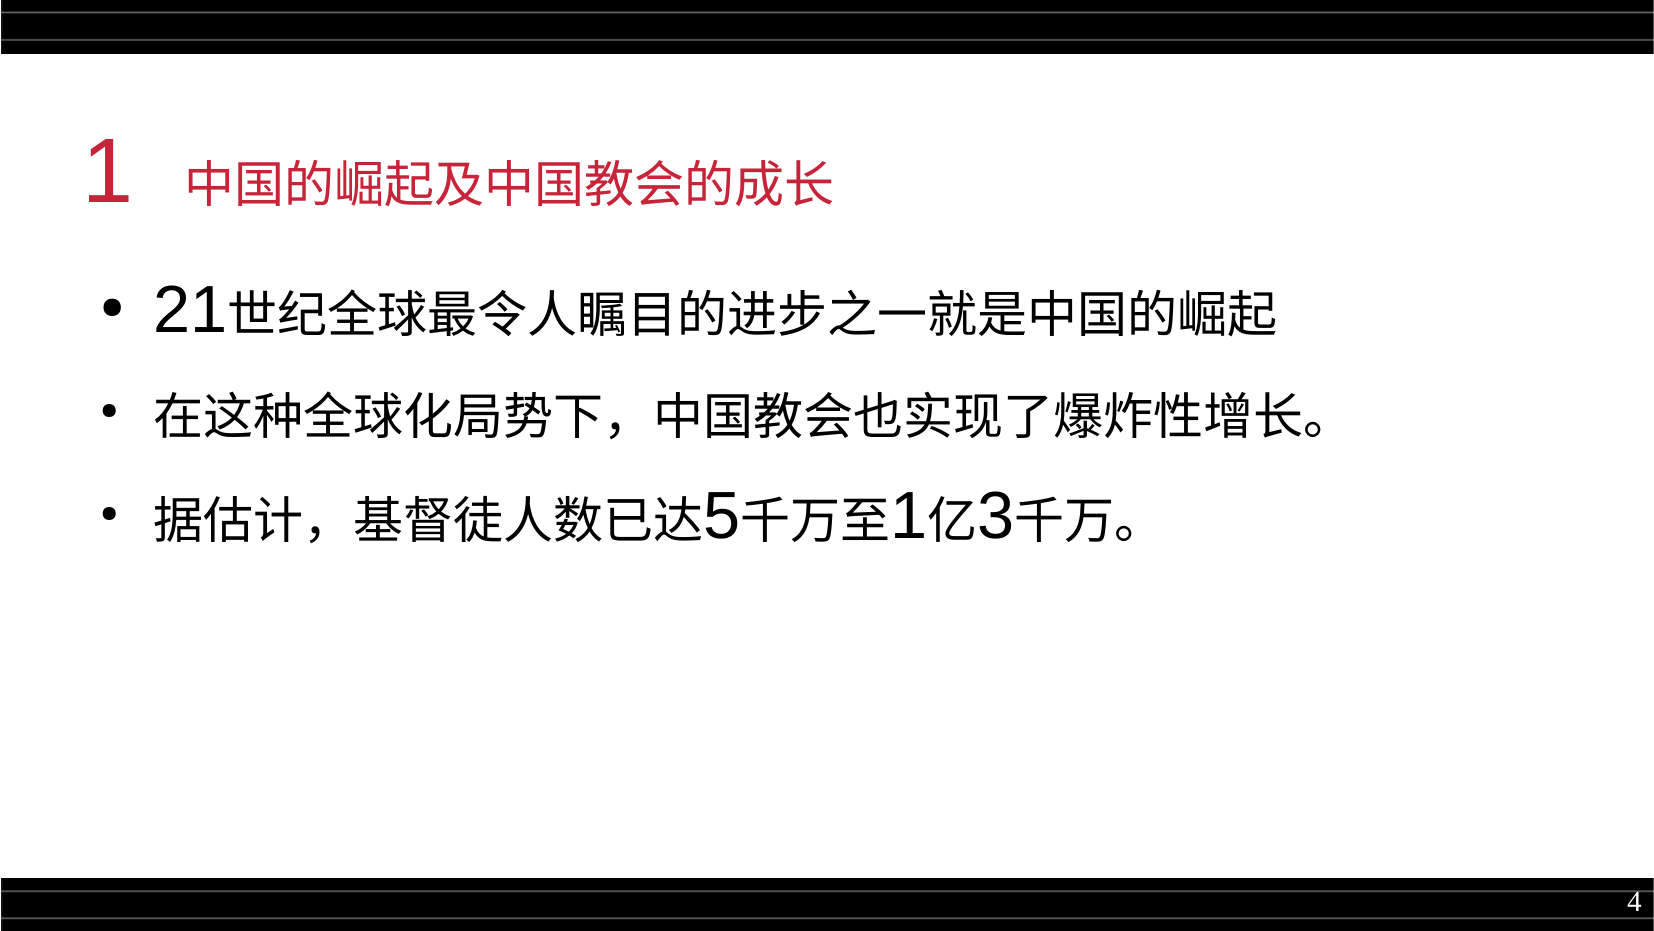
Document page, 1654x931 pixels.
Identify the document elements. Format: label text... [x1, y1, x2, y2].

picture [1, 0, 1654, 54]
title 1 中国的崛起及中国教会的成长 [82, 92, 1571, 249]
list 21世纪全球最令人瞩目的进步之一就是中国的崛起 在这种全球化局势下，中国教会也实现了爆炸性增长。 据估计，基督徒人数已达5千万至1亿3千万。 [82, 271, 1571, 851]
picture [1, 878, 1654, 931]
